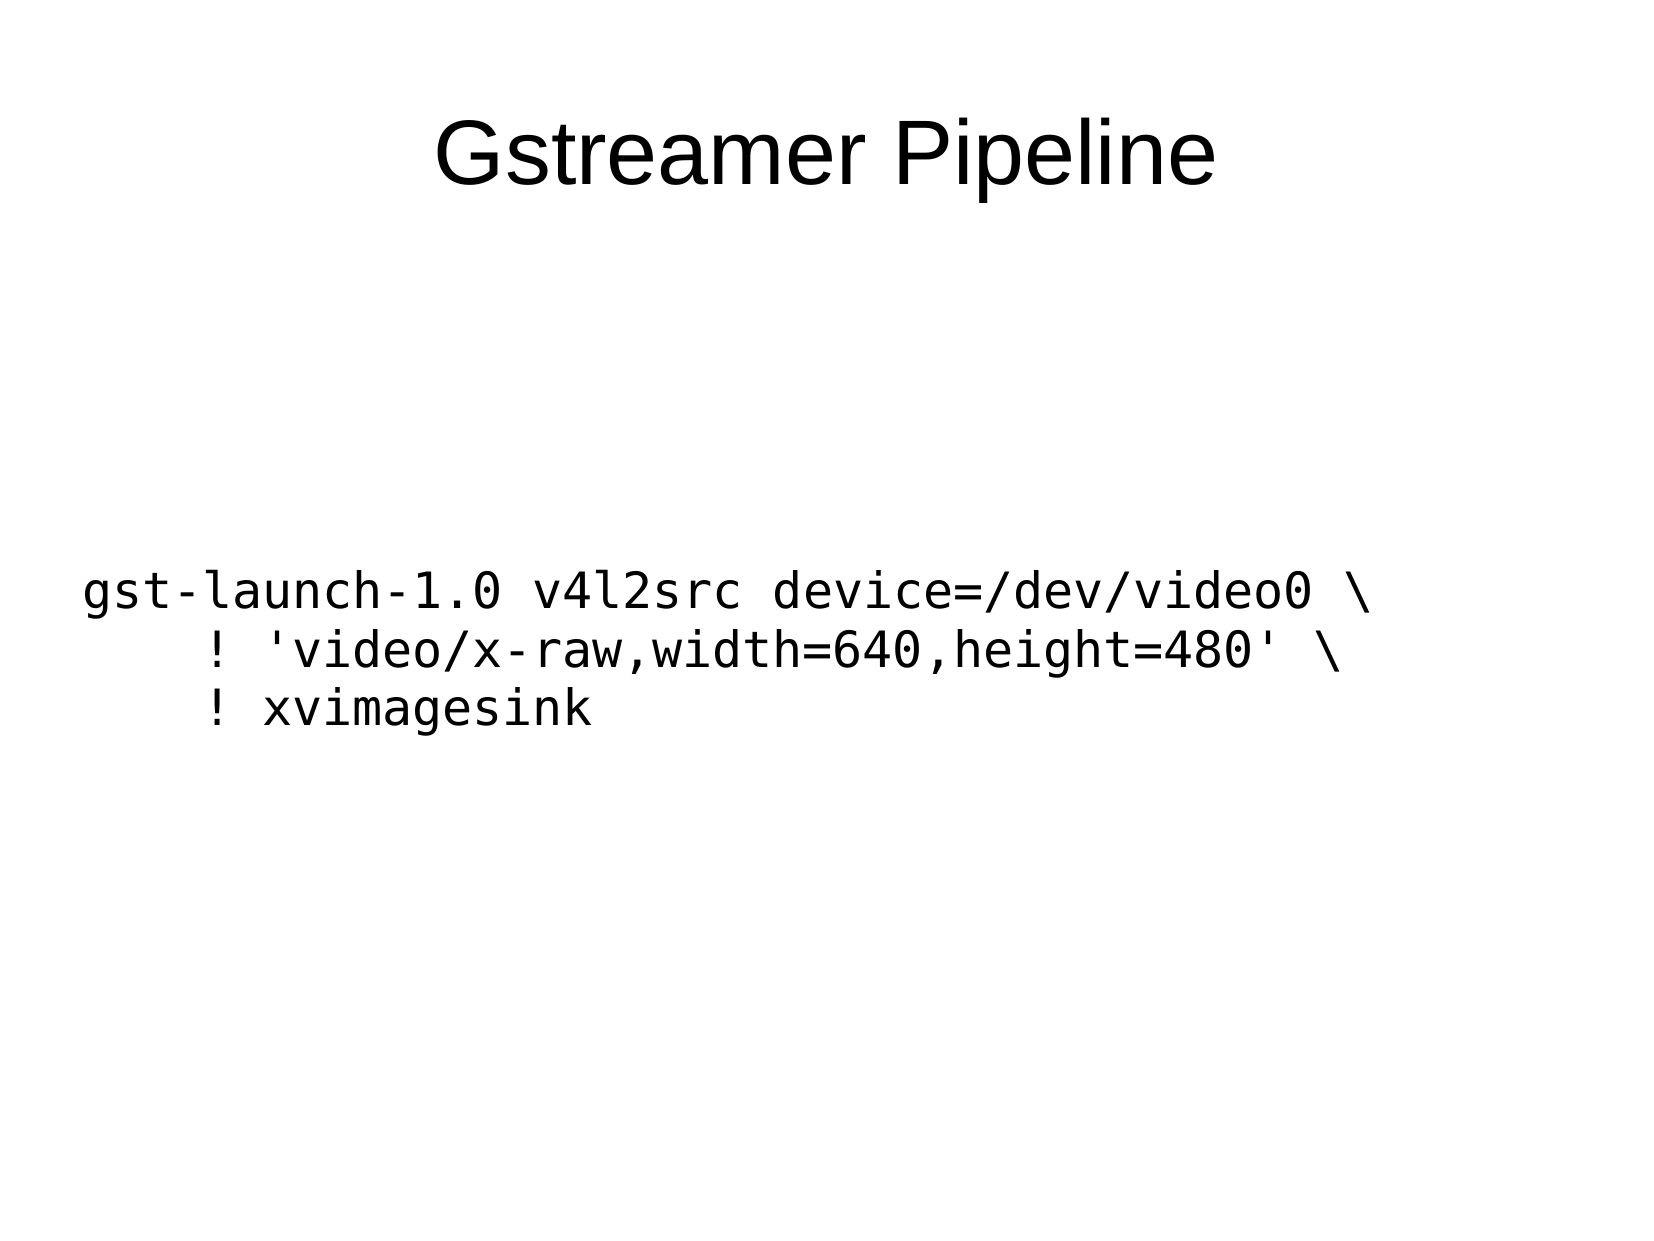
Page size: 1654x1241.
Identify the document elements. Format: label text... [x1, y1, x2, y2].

subtitle gst-launch-1.0 v4l2src device=/dev/video0 \ ! 'video/x-raw,width=640,height=480' \ ! xvimagesink [82, 290, 1571, 1010]
title Gstreamer Pipeline [82, 49, 1571, 257]
